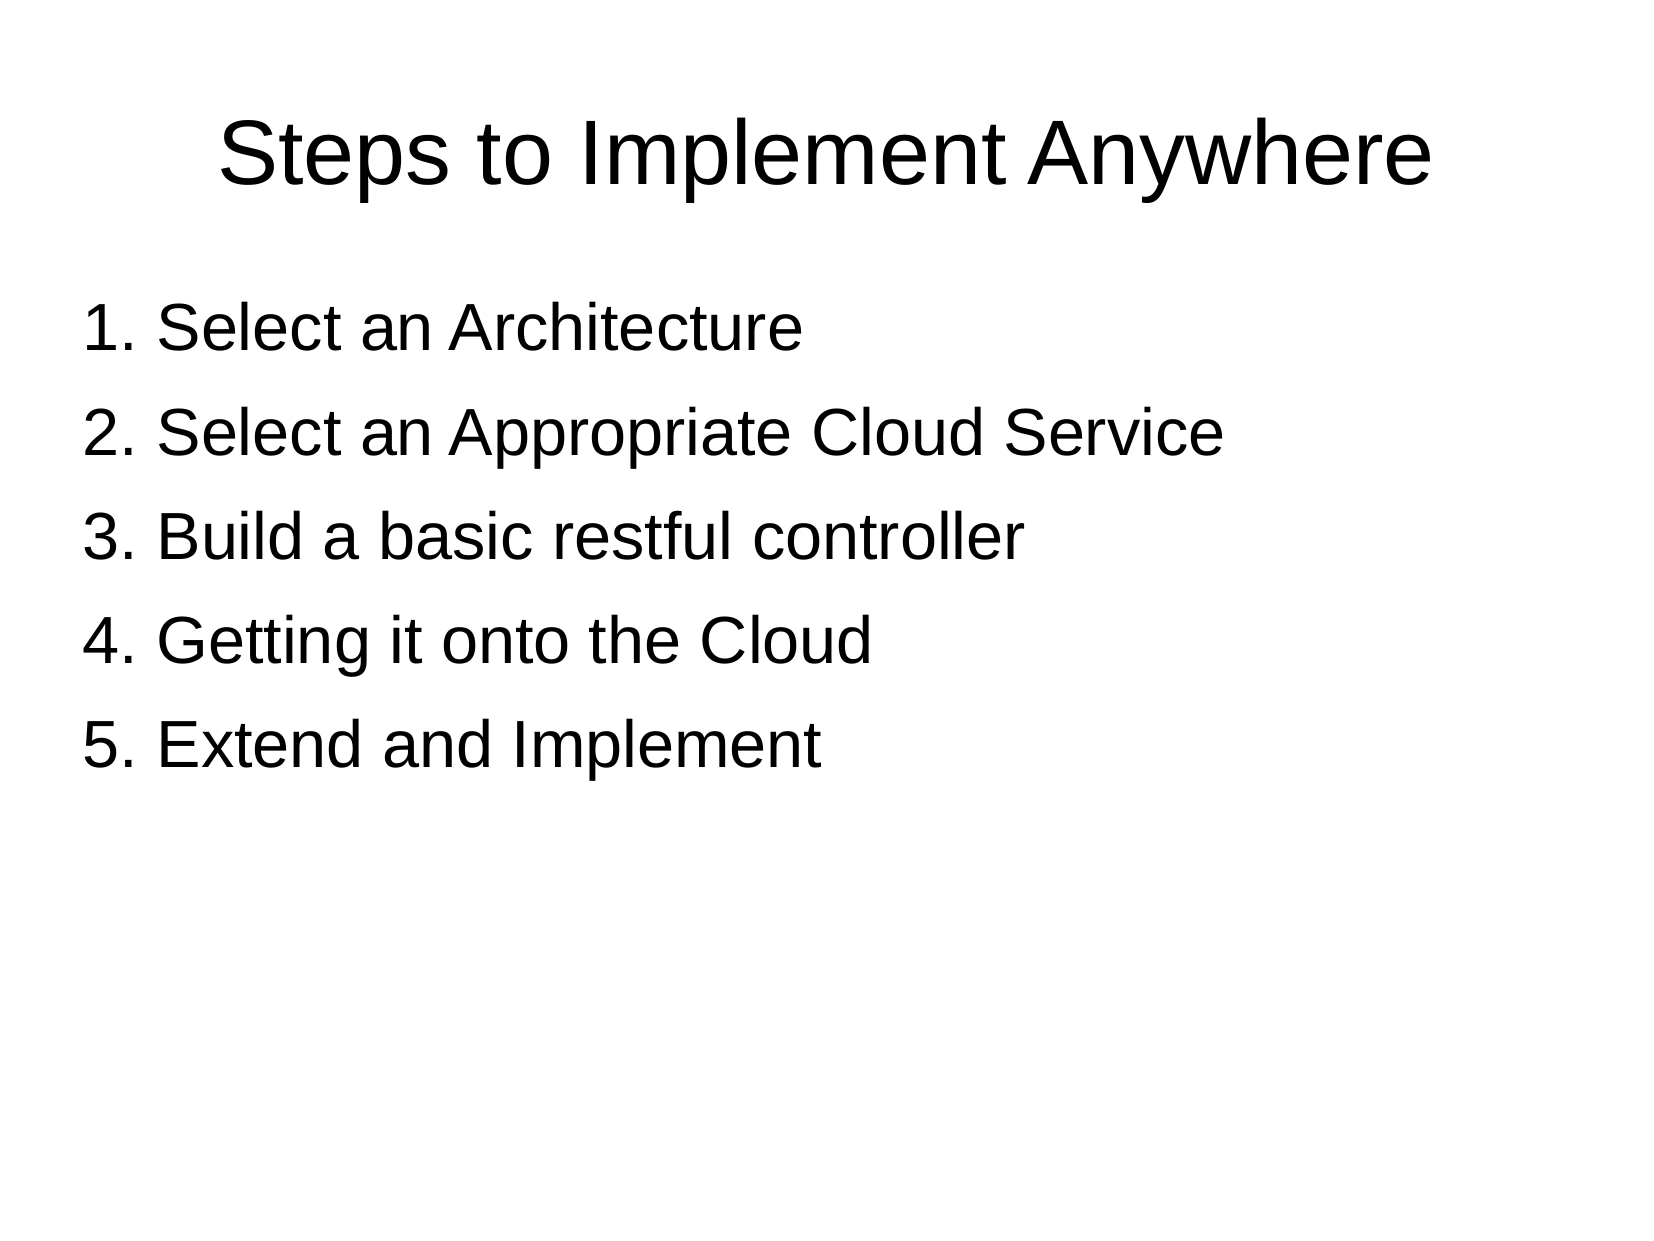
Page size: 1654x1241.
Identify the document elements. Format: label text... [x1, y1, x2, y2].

title Steps to Implement Anywhere [82, 49, 1571, 257]
list 1. Select an Architecture 2. Select an Appropriate Cloud Service 3. Build a basic restful controller 4. Getting it onto the Cloud 5. Extend and Implement [82, 290, 1571, 1010]
